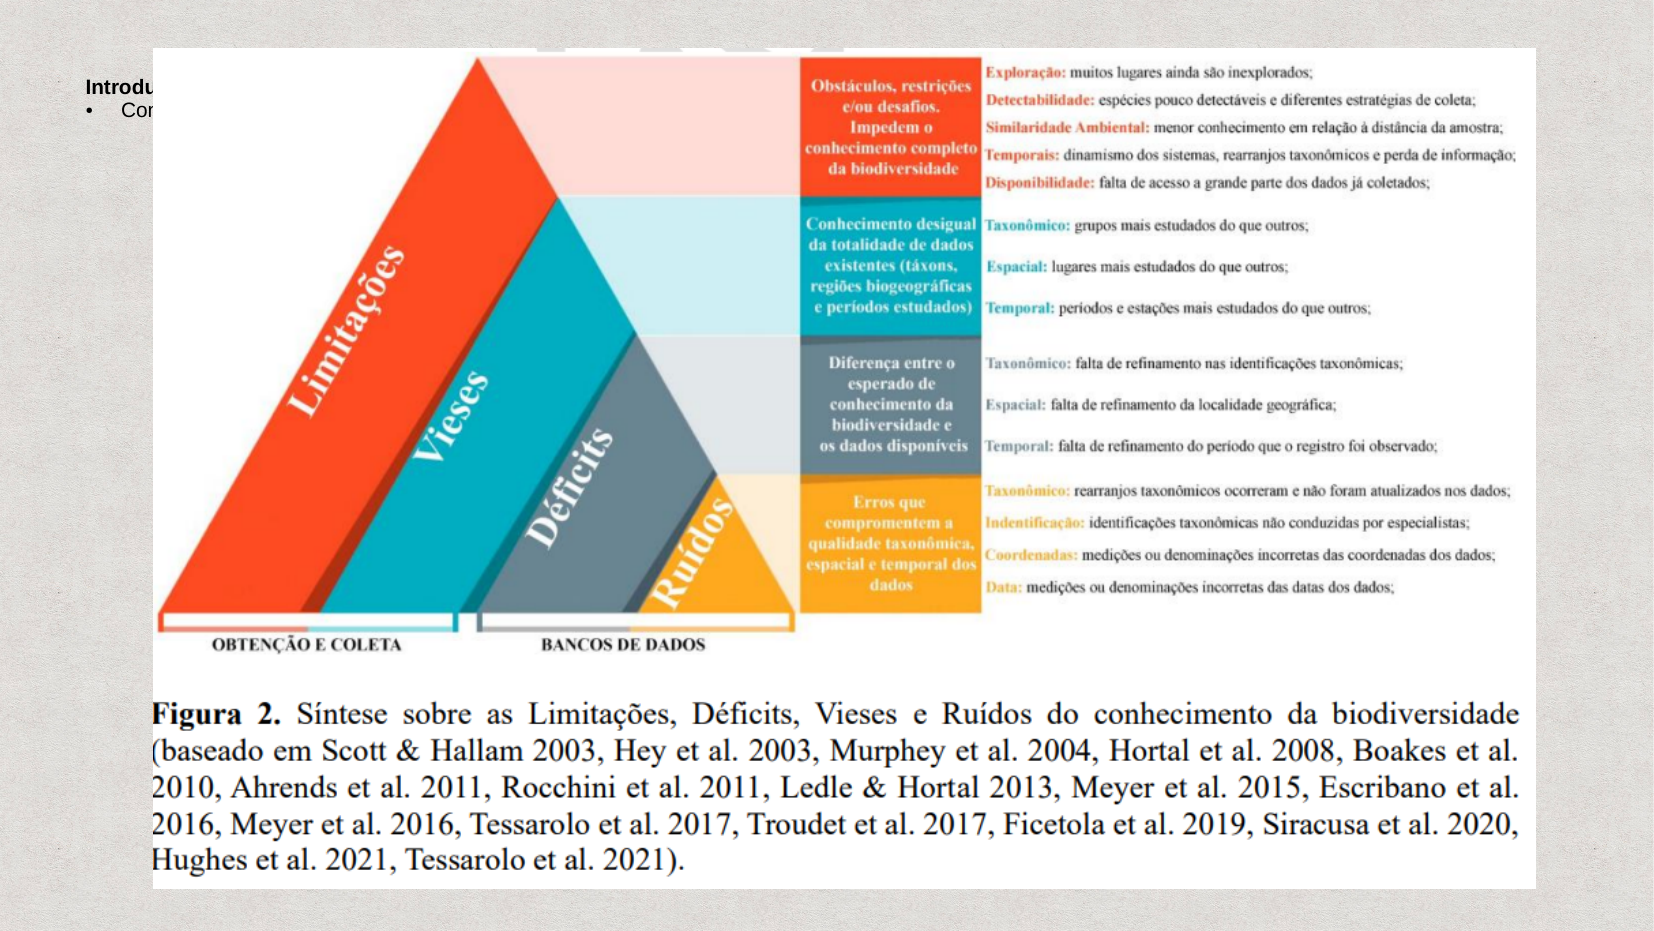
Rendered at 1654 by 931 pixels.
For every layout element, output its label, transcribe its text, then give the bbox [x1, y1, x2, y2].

picture [0, 0, 1654, 931]
text_box Introdução Contextualização [70, 68, 153, 130]
